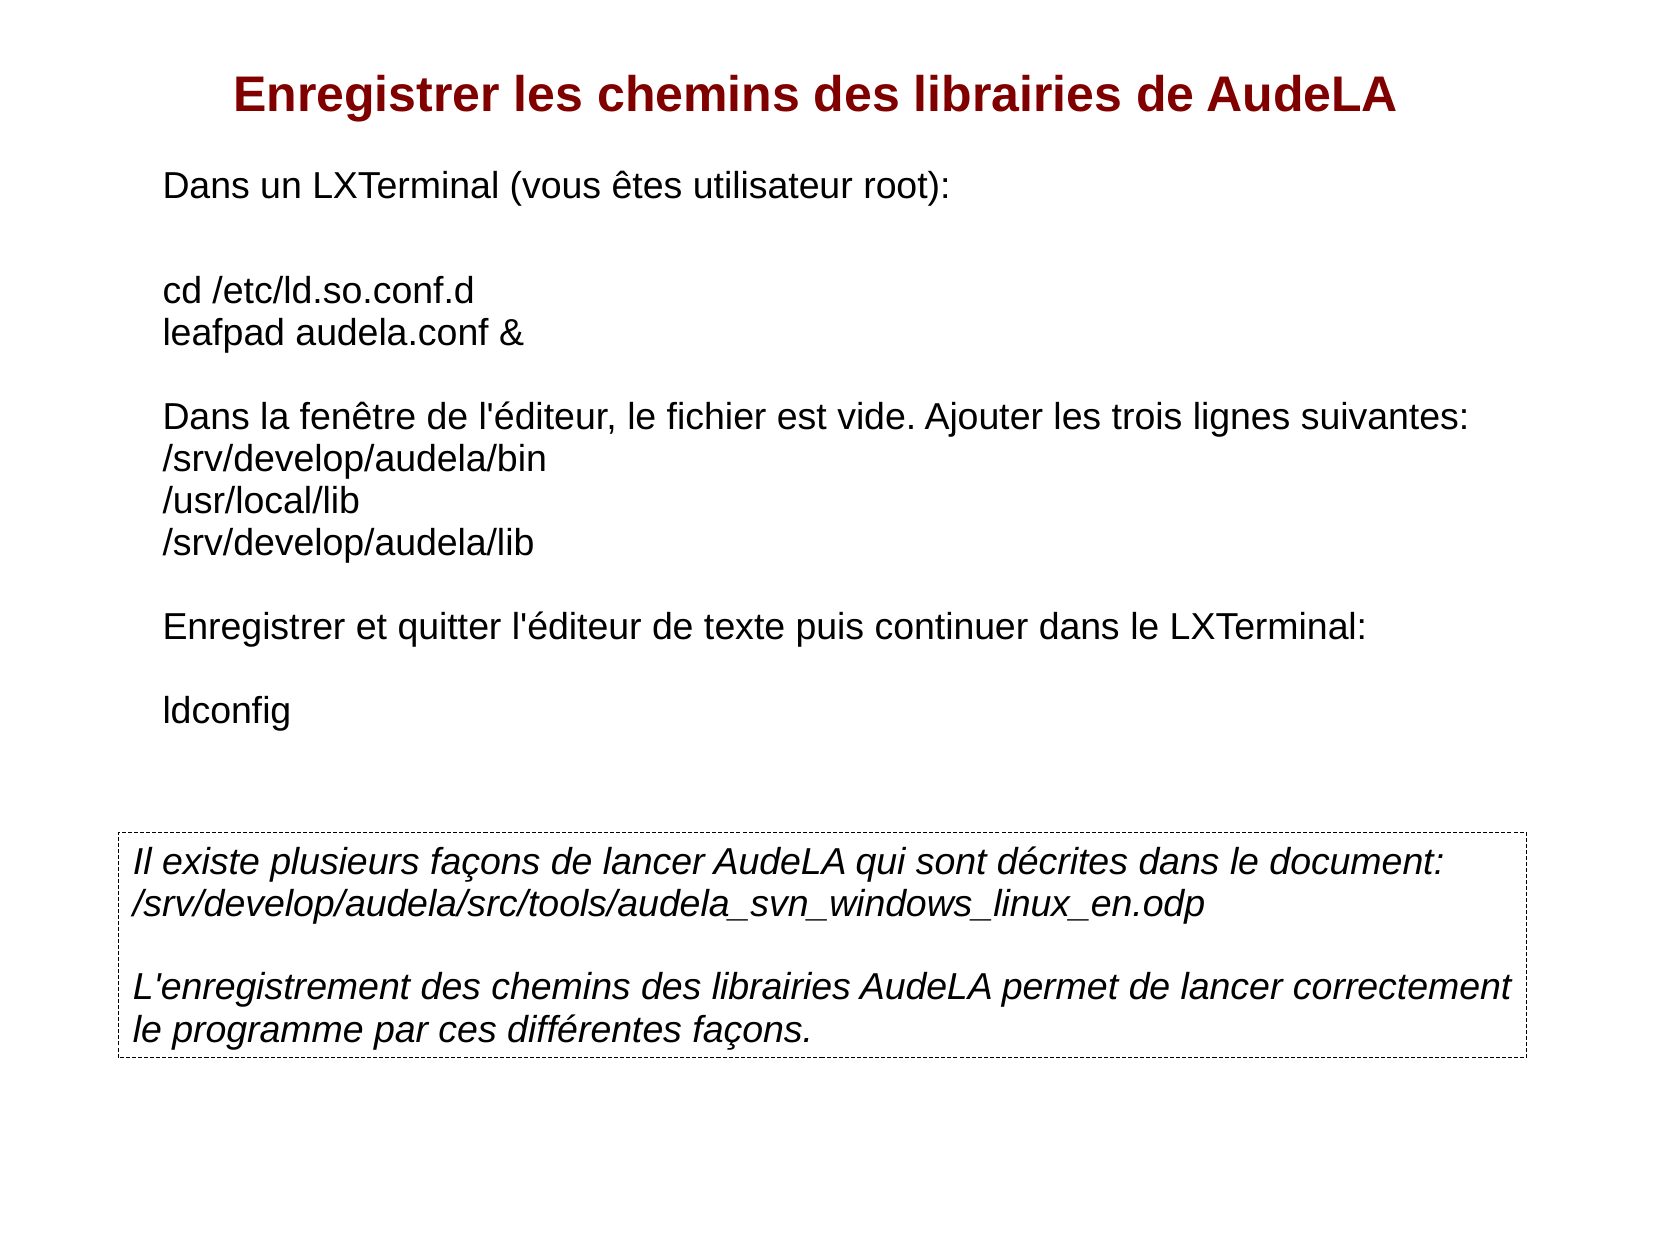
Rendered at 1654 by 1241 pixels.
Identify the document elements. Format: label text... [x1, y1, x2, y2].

text_box Enregistrer les chemins des librairies de AudeLA Dans un LXTerminal (vous êtes utilisateur root): cd /etc/ld.so.conf.d leafpad audela.conf & Dans la fenêtre de l'éditeur, le fichier est vide. Ajouter les trois lignes suivantes: /srv/develop/audela/bin /usr/local/lib /srv/develop/audela/lib Enregistrer et quitter l'éditeur de texte puis continuer dans le LXTerminal: ldconfig [147, 59, 1486, 783]
text_box Il existe plusieurs façons de lancer AudeLA qui sont décrites dans le document: /srv/develop/audela/src/tools/audela_svn_windows_linux_en.odp L'enregistrement des chemins des librairies AudeLA permet de lancer correctement le programme par ces différentes façons. [118, 832, 1526, 1057]
